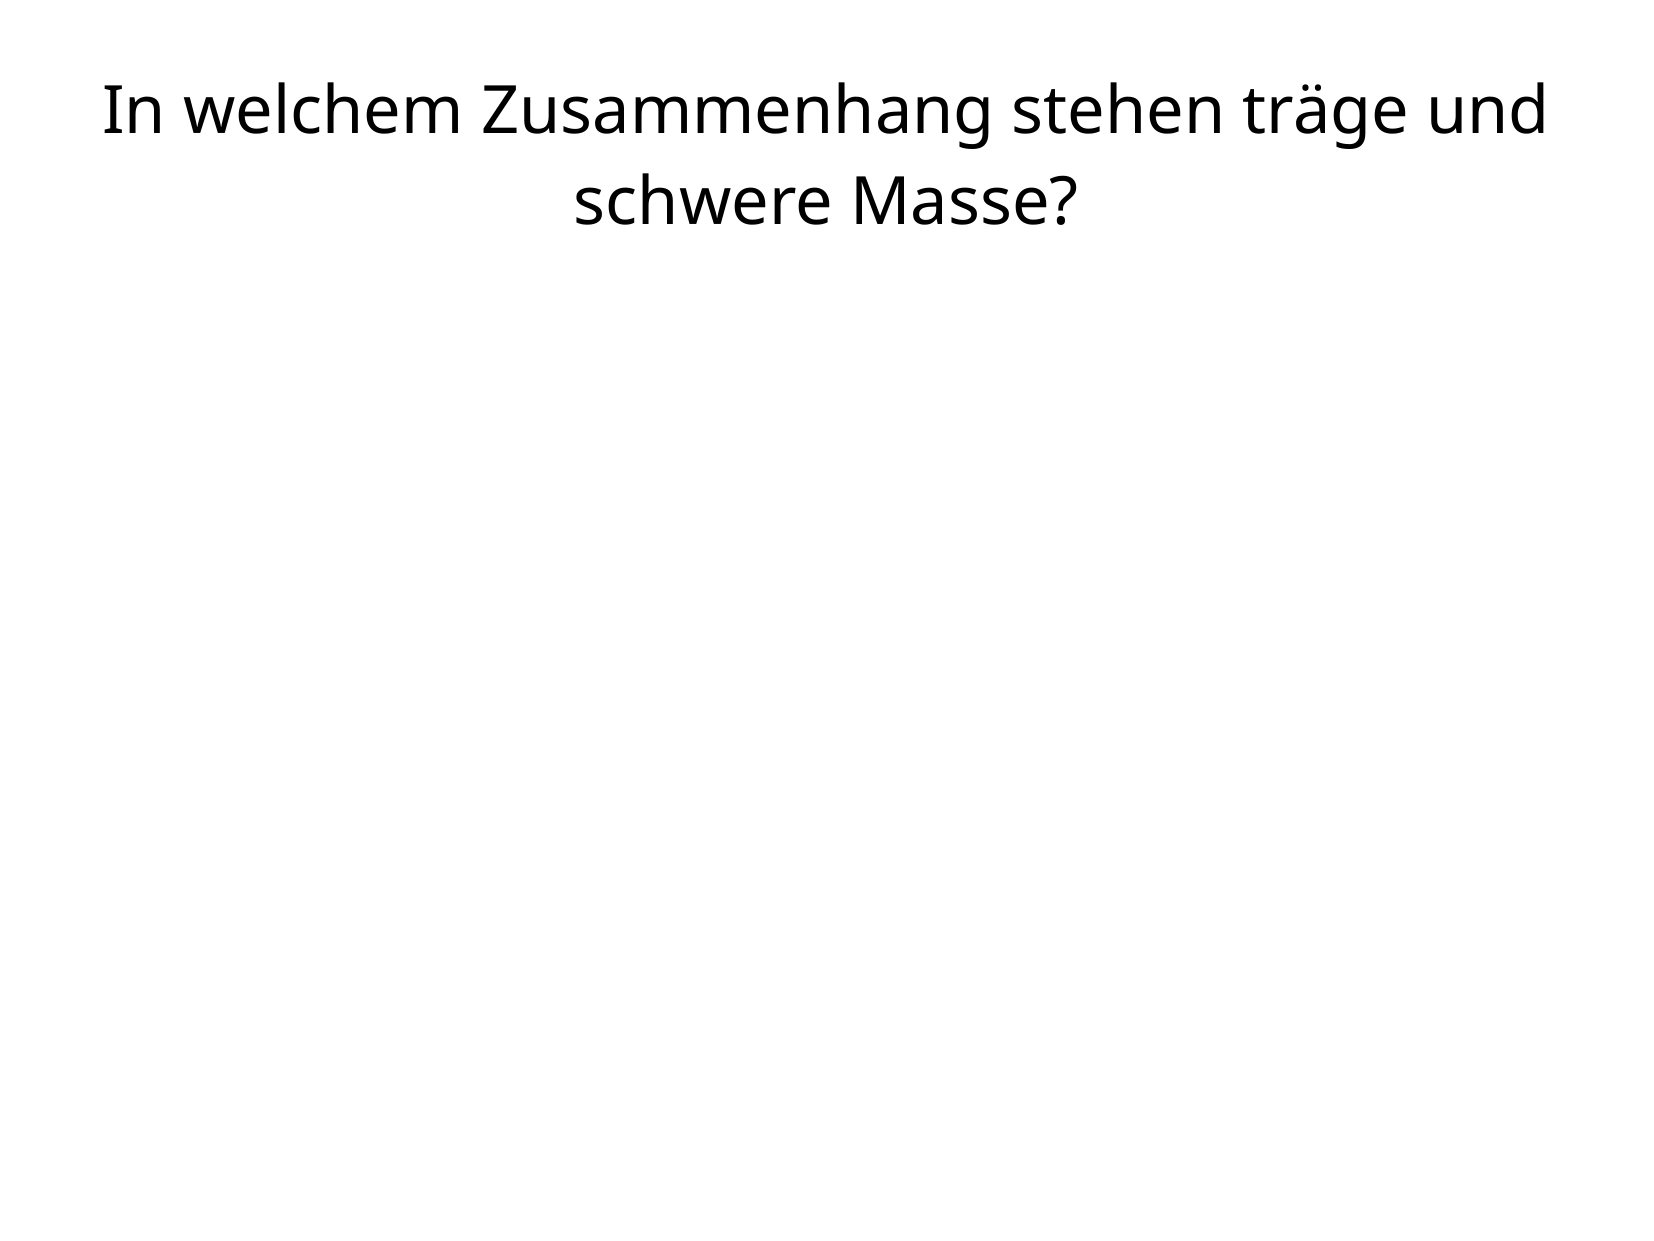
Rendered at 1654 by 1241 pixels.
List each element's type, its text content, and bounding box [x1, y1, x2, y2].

title In welchem Zusammenhang stehen träge und schwere Masse? [82, 49, 1571, 257]
